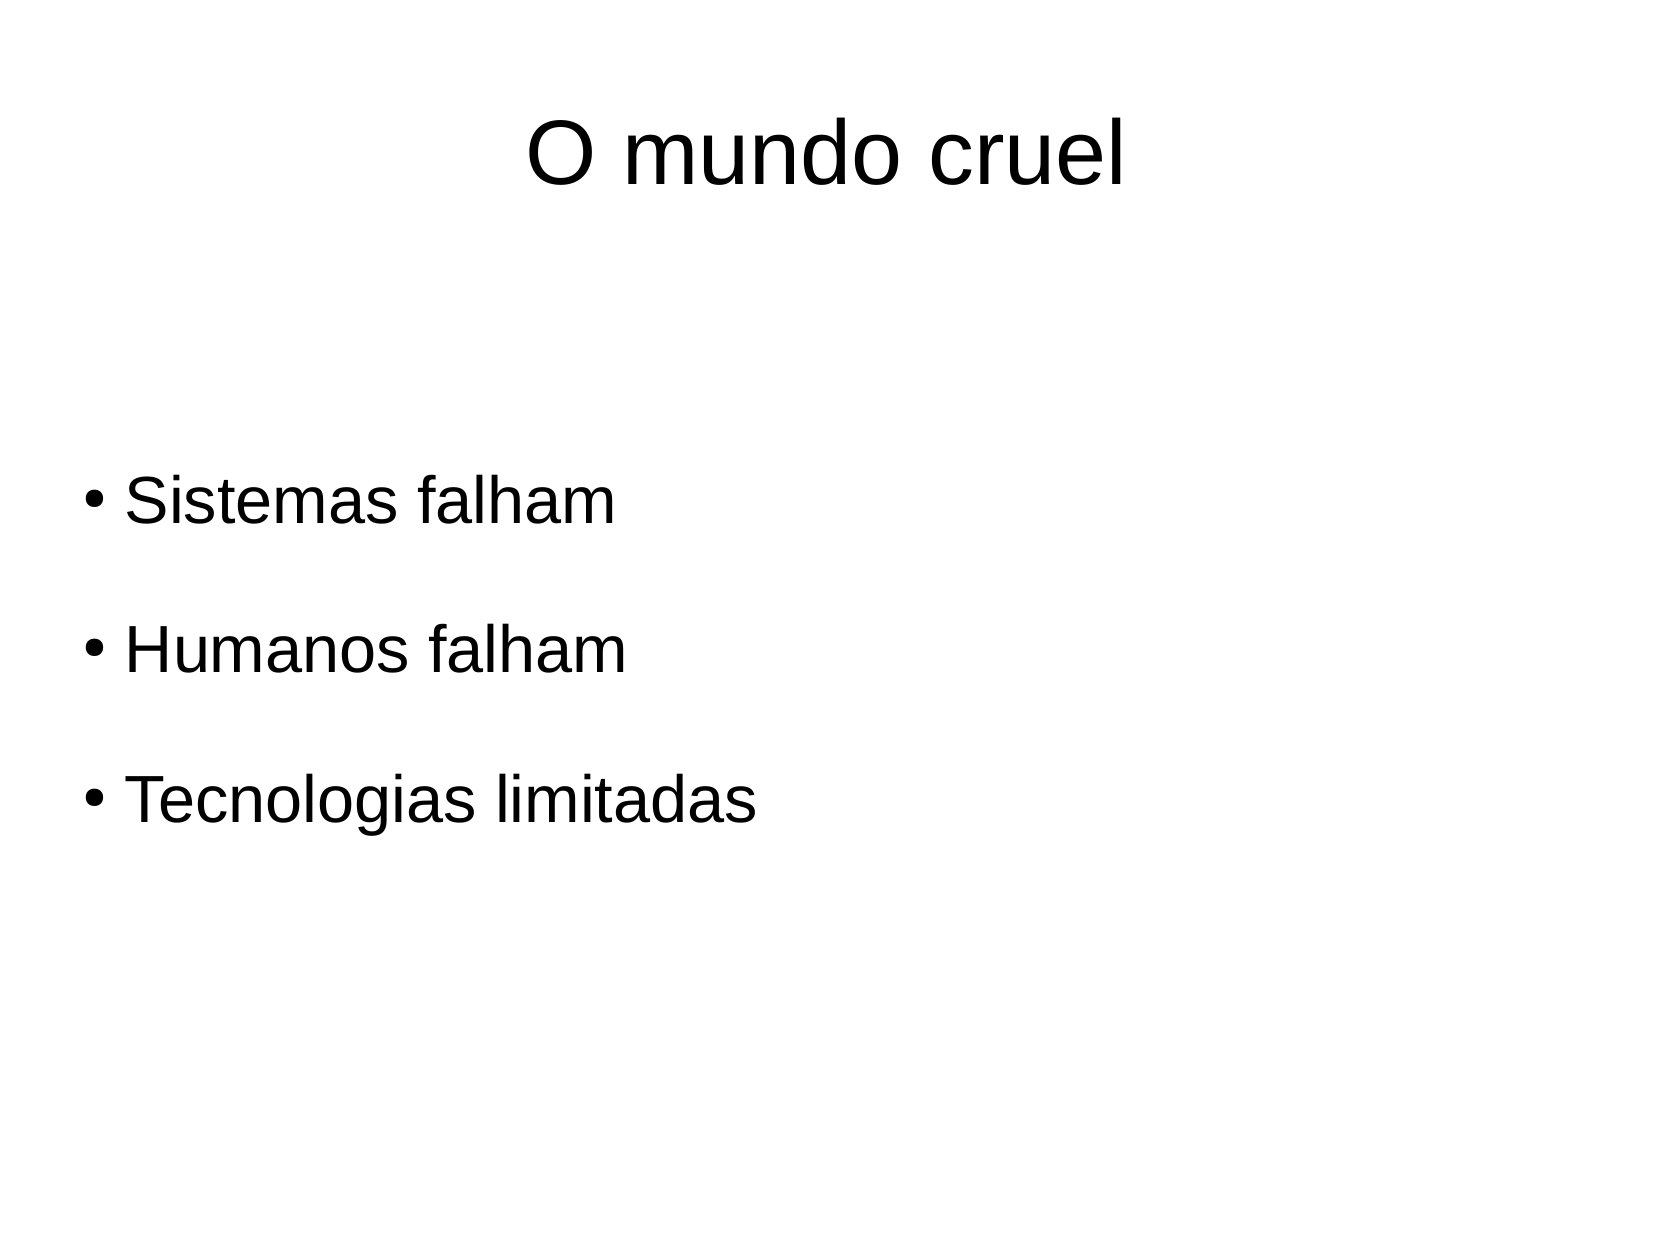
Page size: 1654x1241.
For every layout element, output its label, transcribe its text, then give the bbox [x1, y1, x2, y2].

subtitle Sistemas falham Humanos falham Tecnologias limitadas [82, 290, 1538, 1010]
title O mundo cruel [82, 49, 1571, 257]
